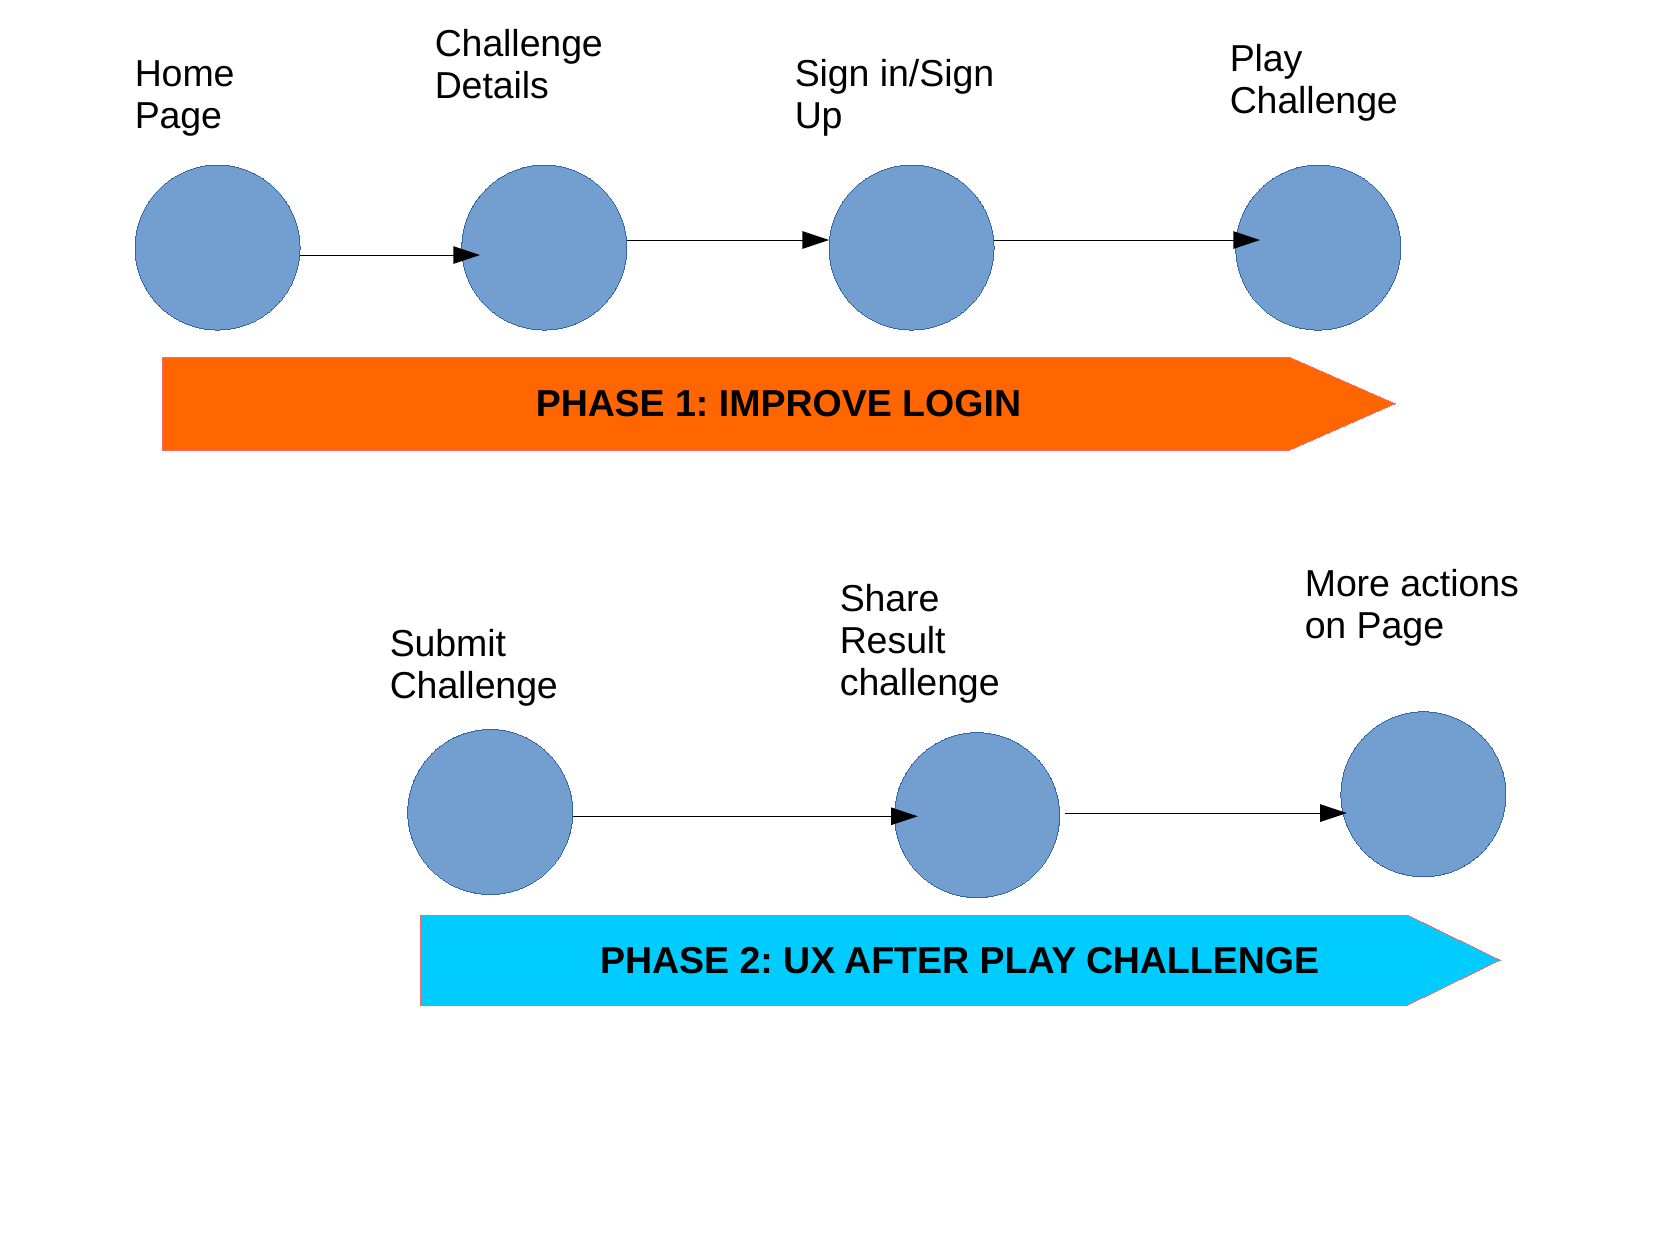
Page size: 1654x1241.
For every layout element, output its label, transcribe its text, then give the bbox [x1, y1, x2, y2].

text_box [461, 165, 627, 331]
text_box PHASE 2: UX AFTER PLAY CHALLENGE [420, 915, 1501, 1006]
text_box More actions on Page [1290, 555, 1576, 654]
text_box PHASE 1: IMPROVE LOGIN [162, 357, 1396, 451]
text_box Home Page [120, 45, 331, 151]
text_box Share Result challenge [825, 570, 1081, 711]
text_box Submit Challenge [375, 615, 631, 714]
text_box [1235, 165, 1401, 331]
text_box [894, 732, 1060, 898]
text_box [407, 729, 573, 895]
text_box Play Challenge [1215, 30, 1471, 129]
text_box [1340, 711, 1506, 877]
text_box Sign in/Sign Up [780, 45, 1036, 144]
text_box [829, 165, 995, 331]
text_box [135, 165, 301, 331]
text_box Challenge Details [420, 15, 691, 114]
